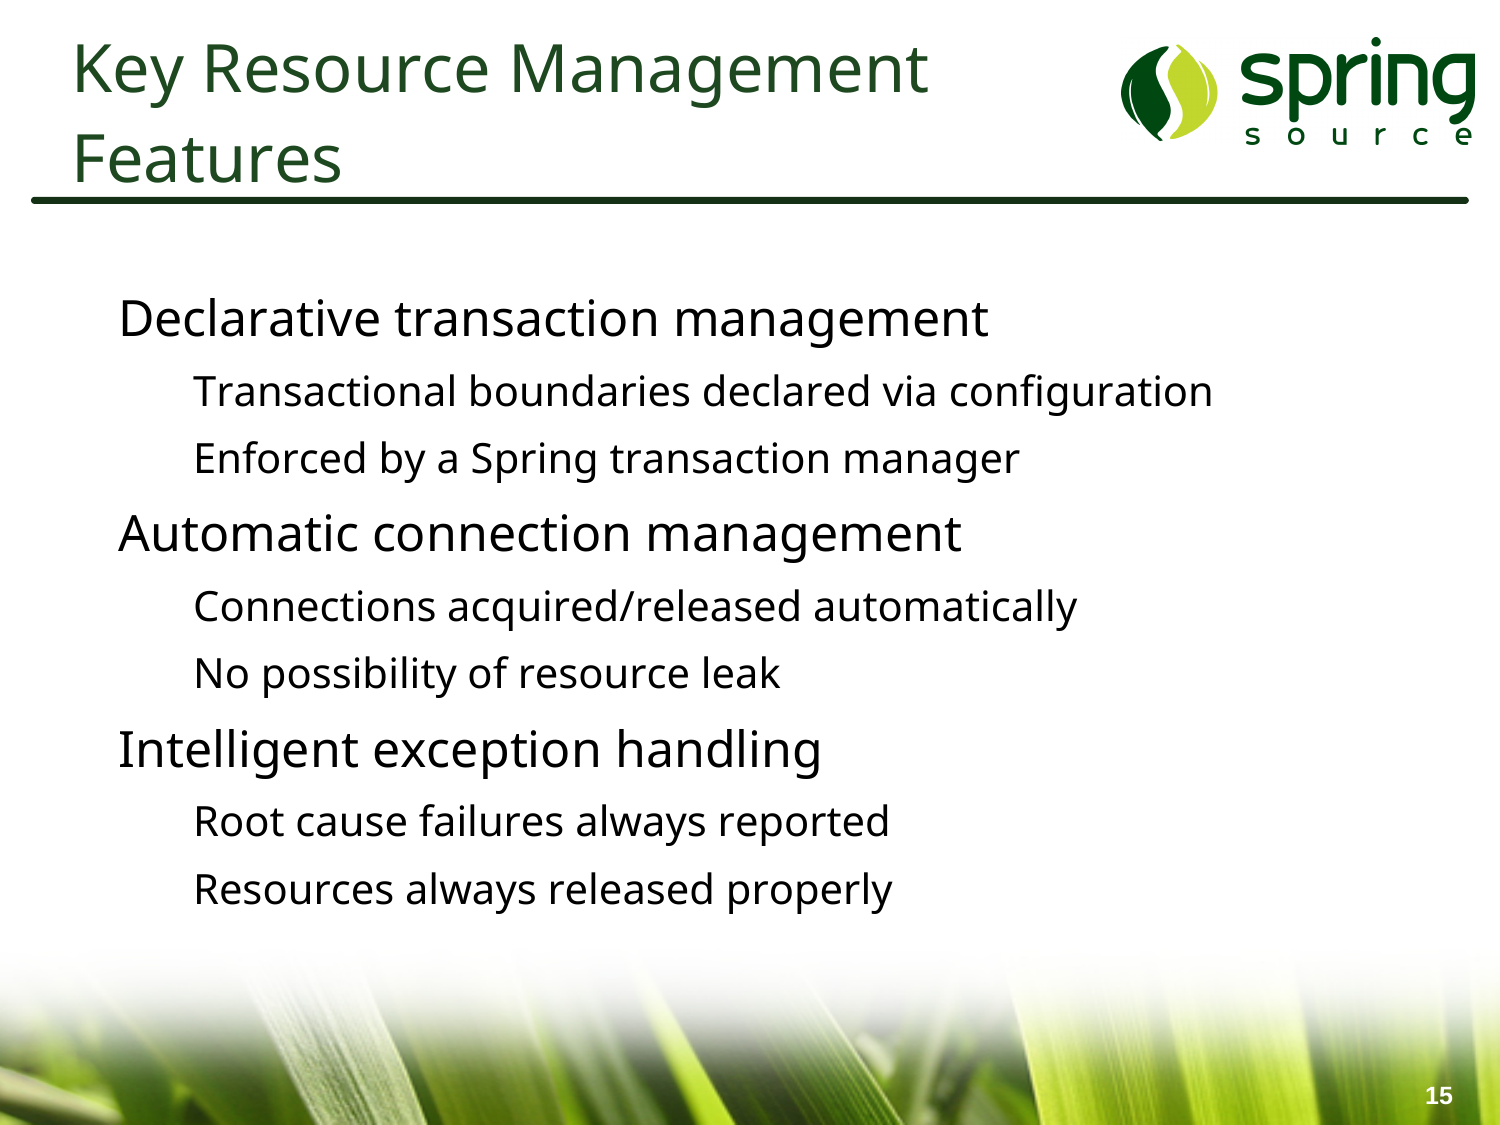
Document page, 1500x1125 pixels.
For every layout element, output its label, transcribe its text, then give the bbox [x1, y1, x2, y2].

picture [0, 944, 1500, 1125]
list Declarative transaction management Transactional boundaries declared via configuration Enforced by a Spring transaction manager Automatic connection management Connections acquired/released automatically No possibility of resource leak Intelligent exception handling Root cause failures always reported Resources always released properly [103, 275, 1394, 938]
picture [1121, 37, 1475, 145]
title Key Resource Management Features [56, 13, 1089, 191]
